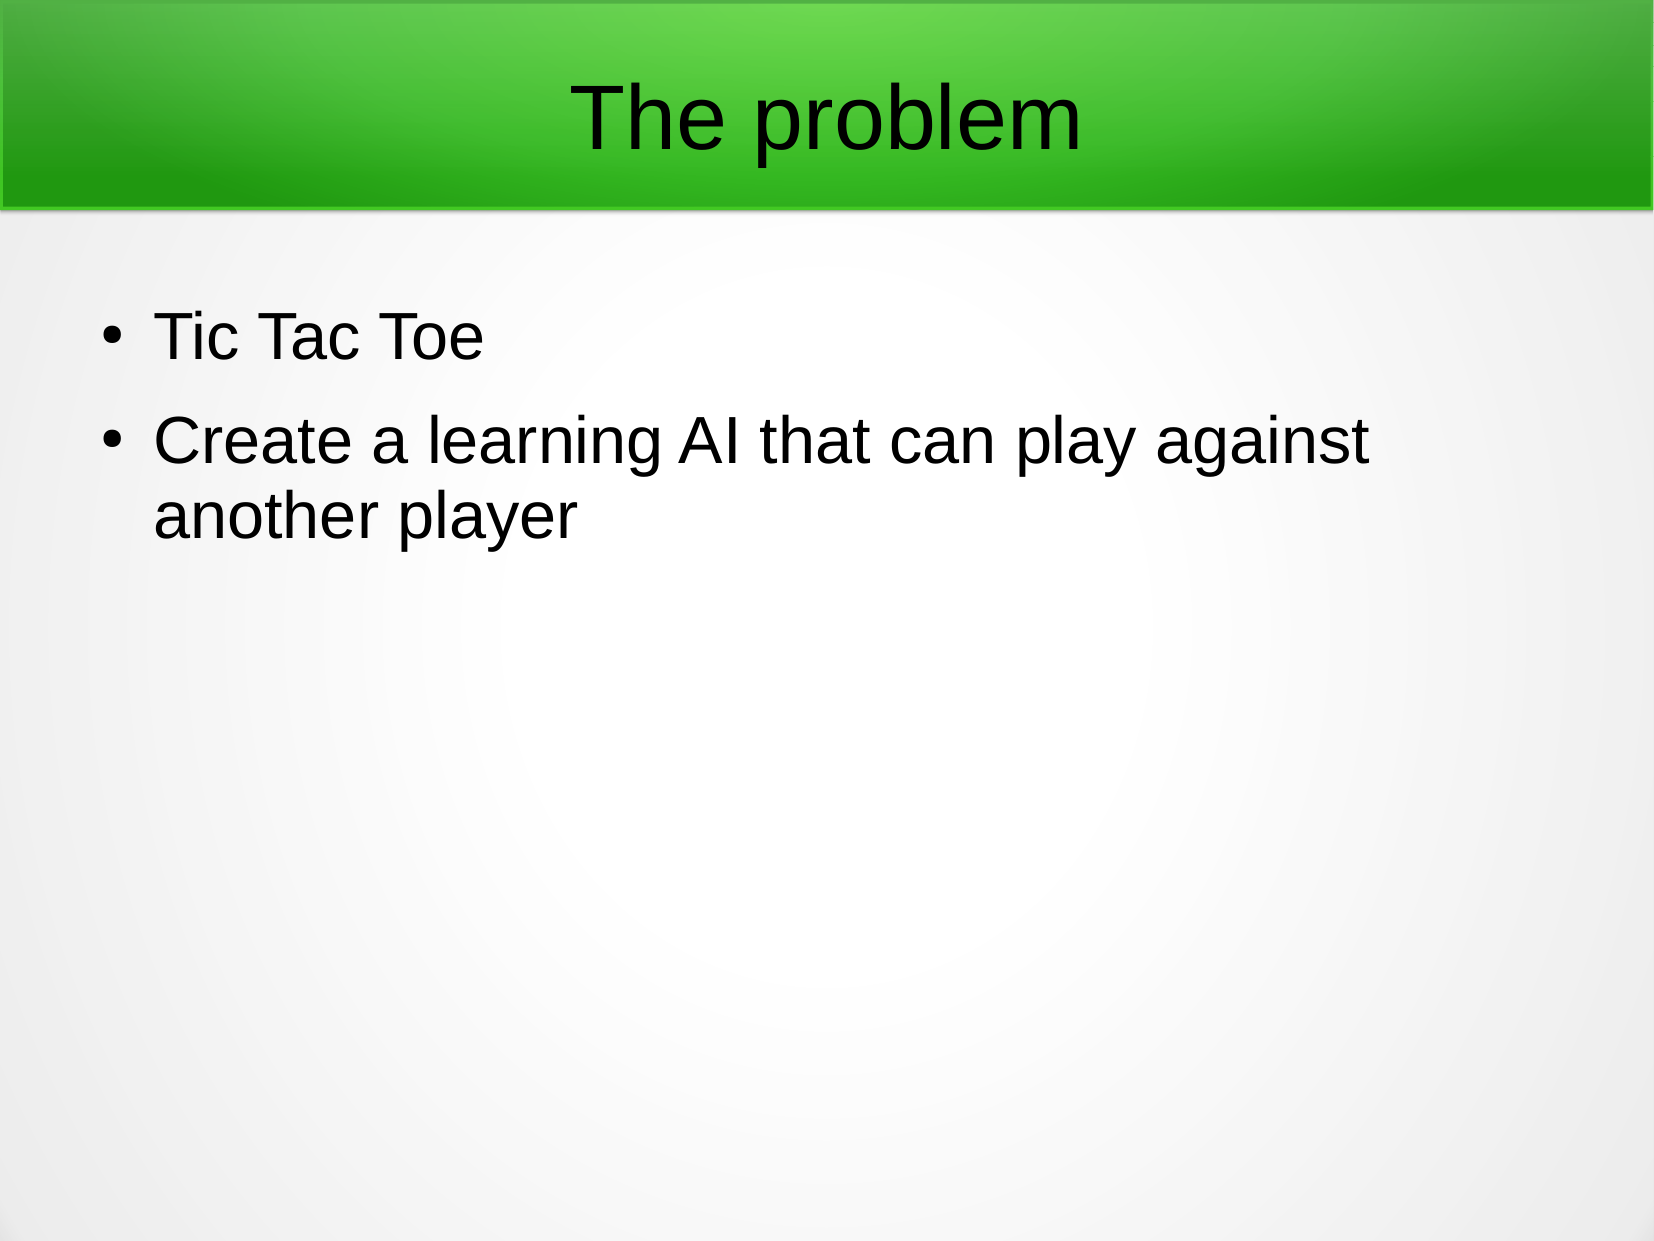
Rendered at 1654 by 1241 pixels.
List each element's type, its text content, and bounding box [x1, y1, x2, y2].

list Tic Tac Toe Create a learning AI that can play against another player [82, 299, 1571, 1019]
title The problem [82, 47, 1571, 189]
